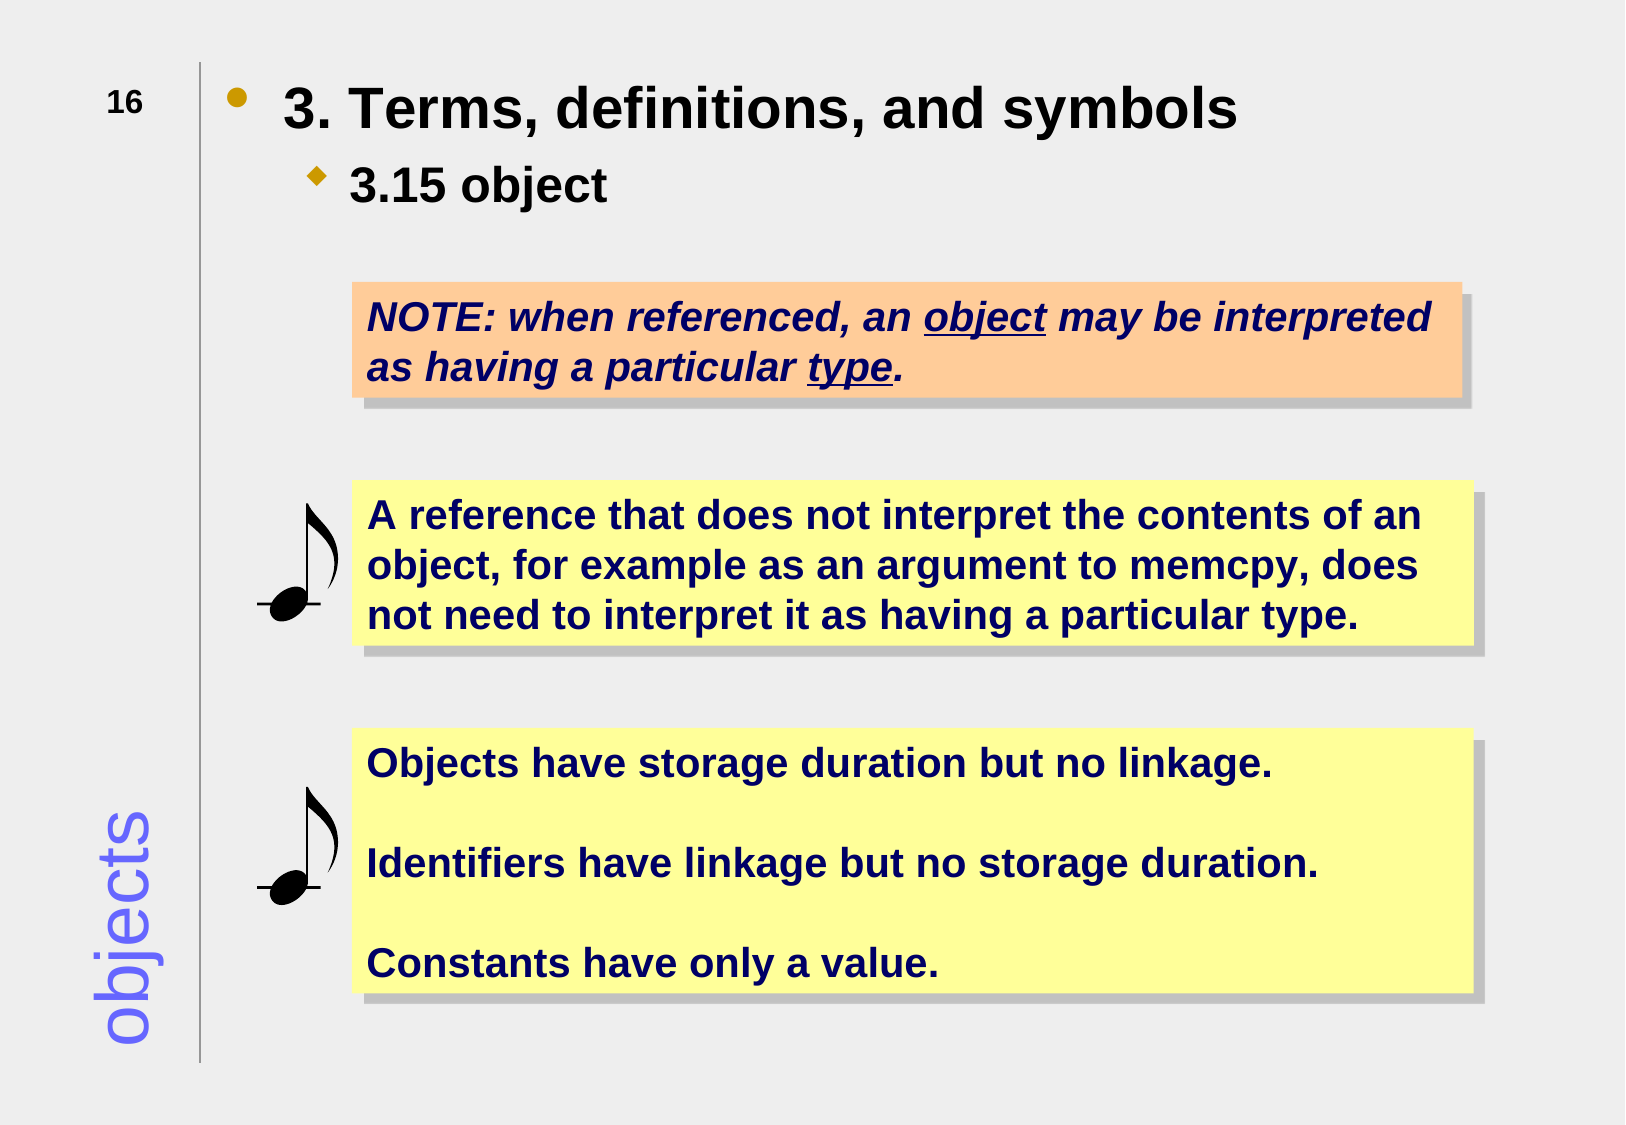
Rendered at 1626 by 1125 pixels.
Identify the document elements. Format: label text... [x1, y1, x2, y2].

text_box [257, 786, 339, 906]
text_box A reference that does not interpret the contents of an object, for example as an argument to memcpy, does not need to interpret it as having a particular type. [352, 480, 1474, 646]
list 3. Terms, definitions, and symbols 3.15 object [212, 62, 1550, 1063]
text_box [257, 503, 339, 622]
title objects [50, 187, 188, 1063]
text_box NOTE: when referenced, an object may be interpreted as having a particular type. [352, 281, 1463, 398]
text_box Objects have storage duration but no linkage. Identifiers have linkage but no storage duration. Constants have only a value. [351, 727, 1474, 994]
